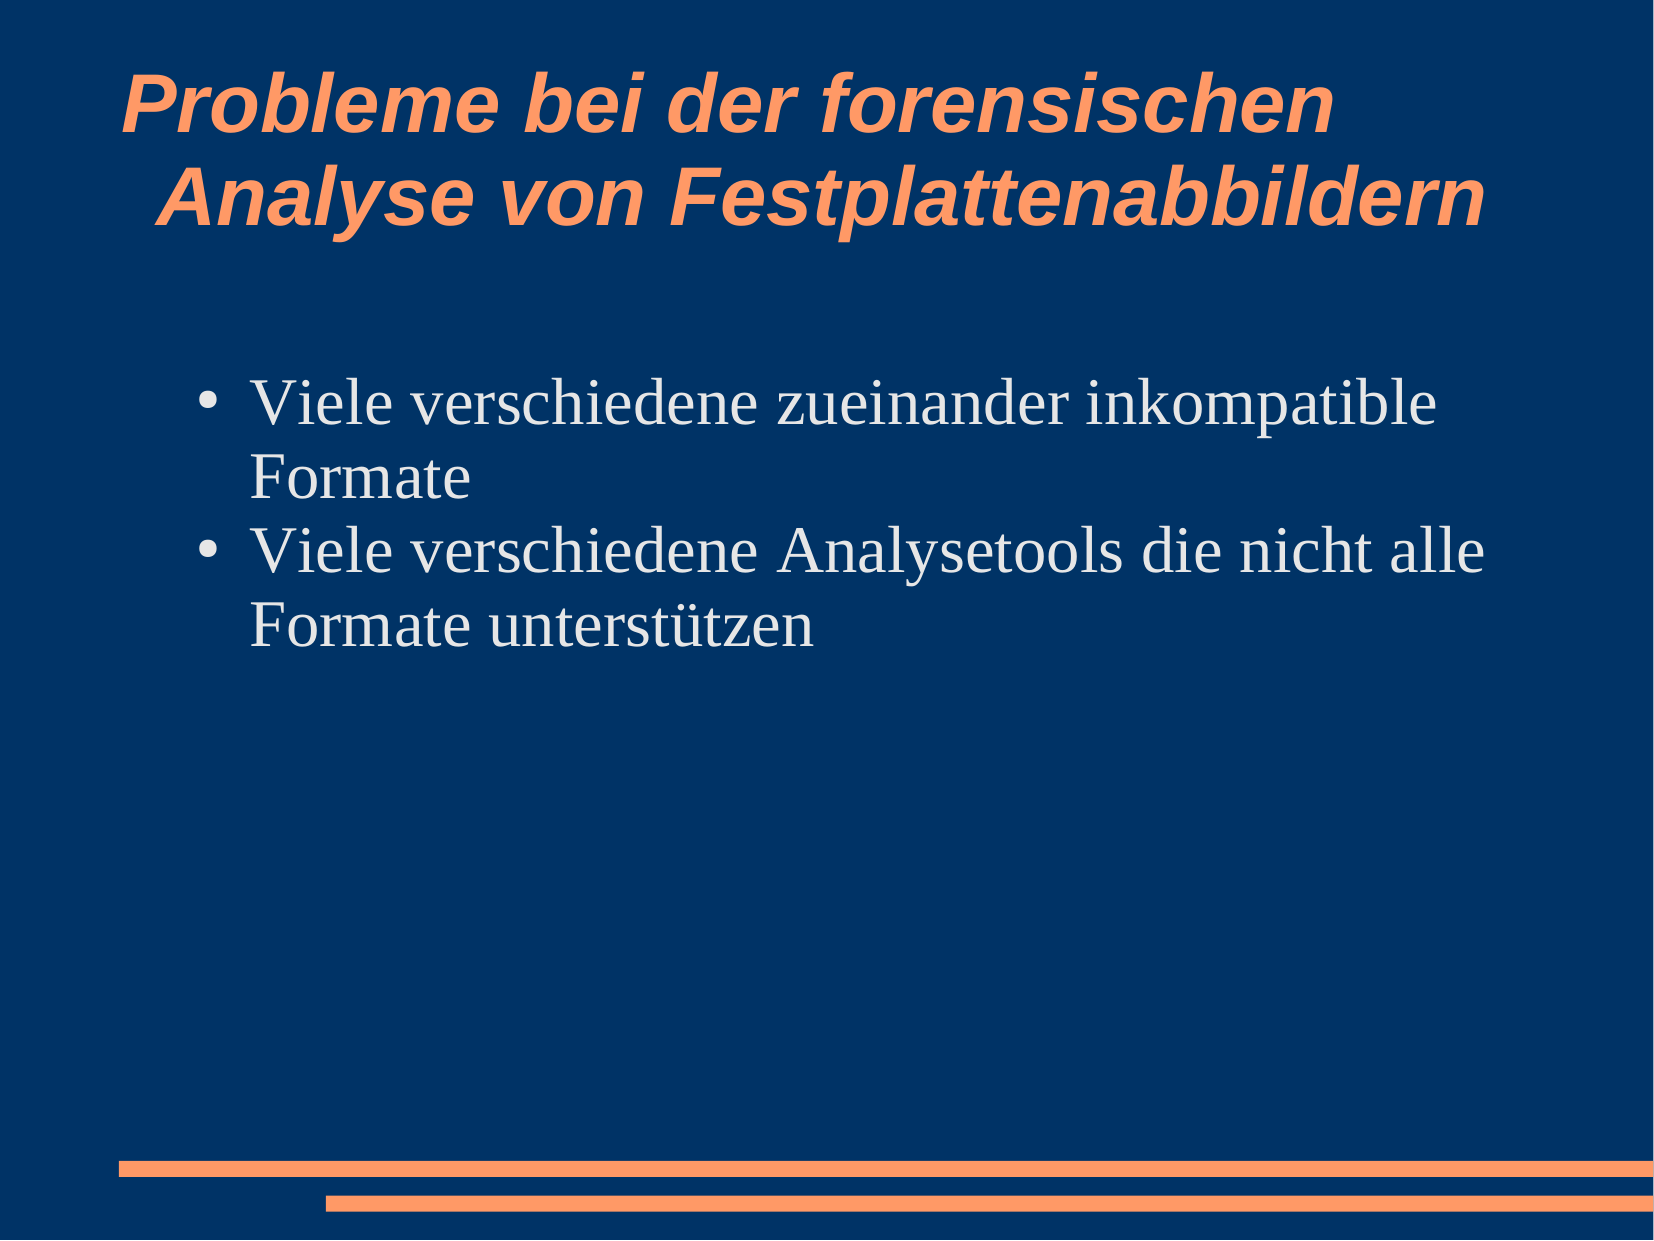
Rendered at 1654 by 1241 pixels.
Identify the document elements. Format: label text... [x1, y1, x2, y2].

title Probleme bei der forensischen Analyse von Festplattenabbildern [121, 46, 1534, 254]
list Viele verschiedene zueinander inkompatible Formate Viele verschiedene Analysetools die nicht alle Formate unterstützen [178, 364, 1570, 1147]
